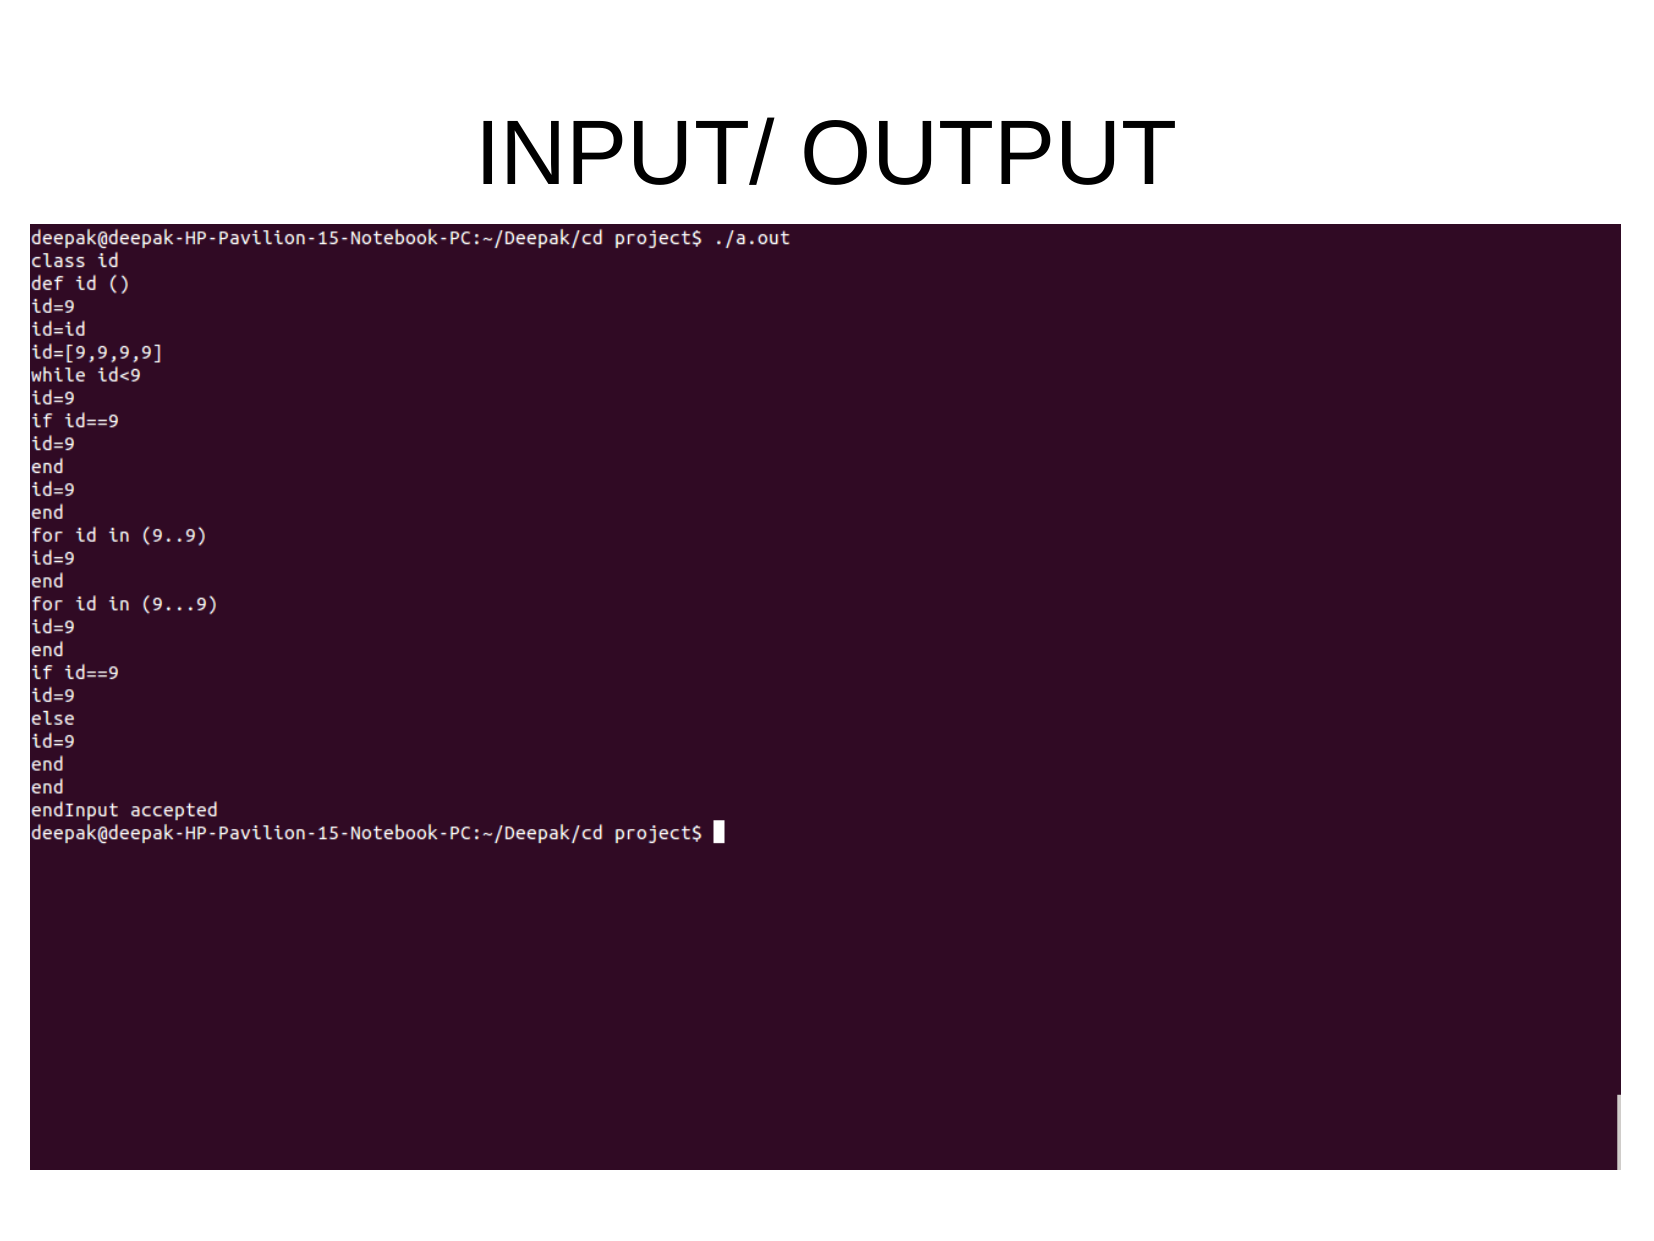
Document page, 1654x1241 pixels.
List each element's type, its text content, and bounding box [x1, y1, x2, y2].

picture [30, 224, 1621, 1171]
title INPUT/ OUTPUT [82, 49, 1571, 224]
